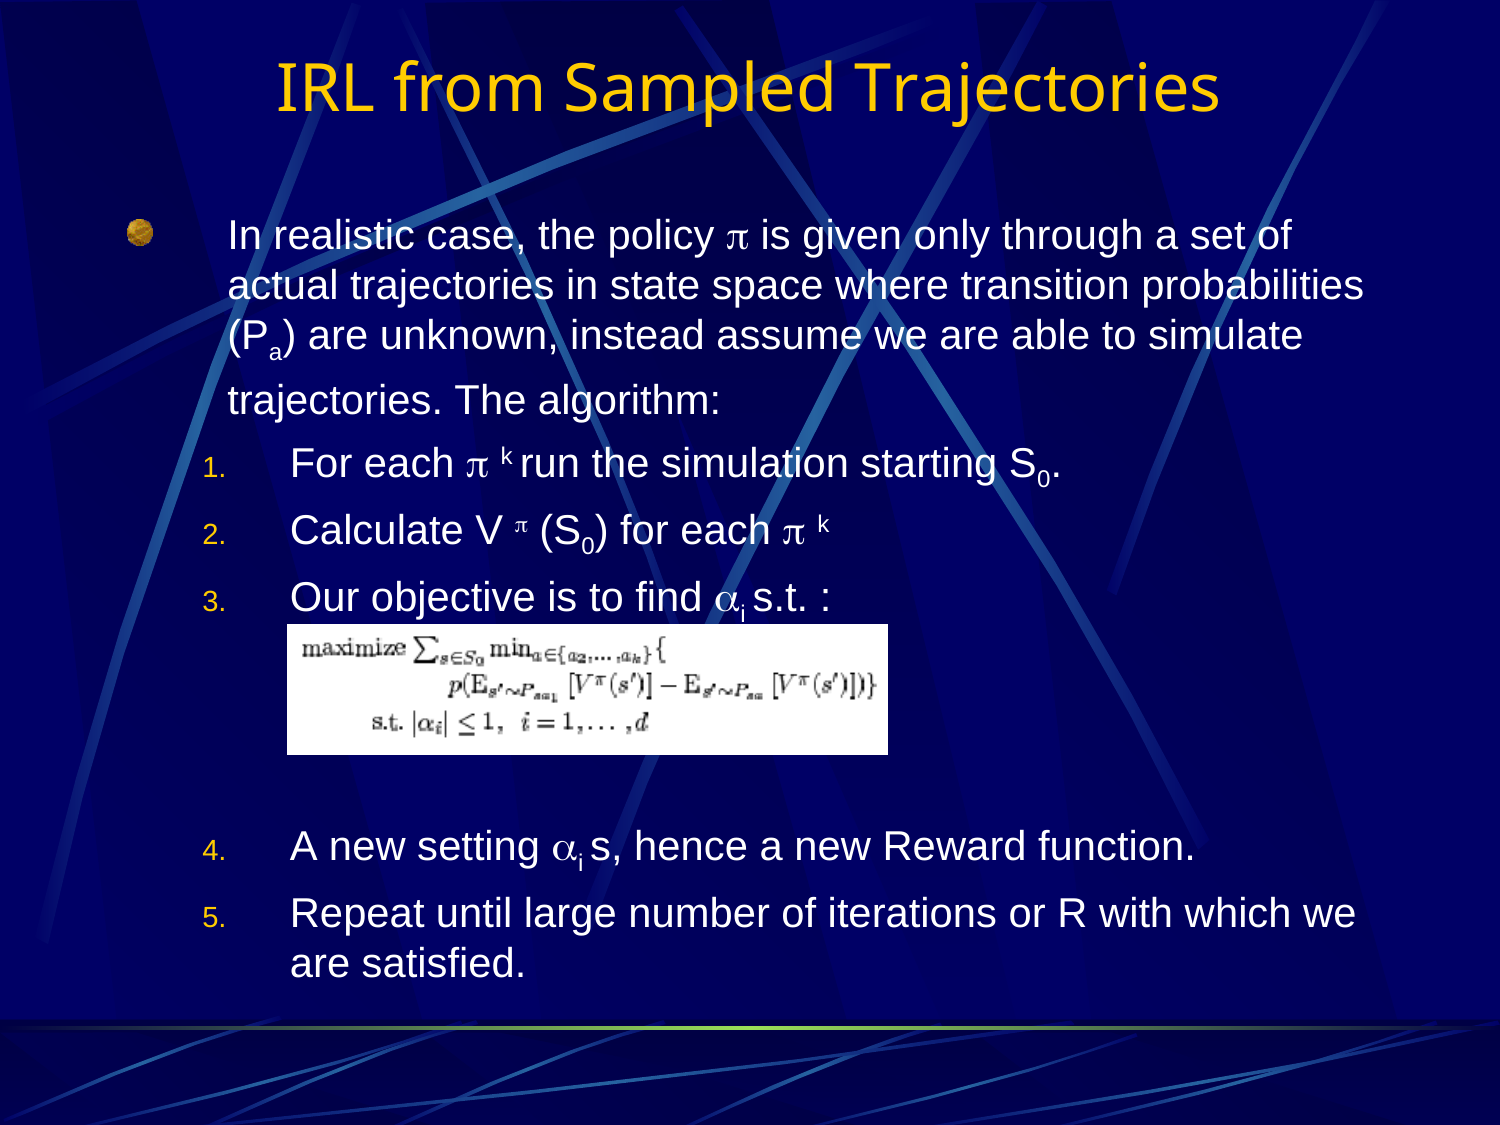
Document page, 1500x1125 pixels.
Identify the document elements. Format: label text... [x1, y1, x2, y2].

title IRL from Sampled Trajectories [112, 37, 1388, 133]
chart [287, 624, 888, 755]
list In realistic case, the policy  is given only through a set of actual trajectories in state space where transition probabilities (Pa) are unknown, instead assume we are able to simulate trajectories. The algorithm: For each  k run the simulation starting S0. Calculate V  (S0) for each  k Our objective is to find i s.t. : A new setting i s, hence a new Reward function. Repeat until large number of iterations or R with which we are satisfied. [112, 200, 1388, 1026]
